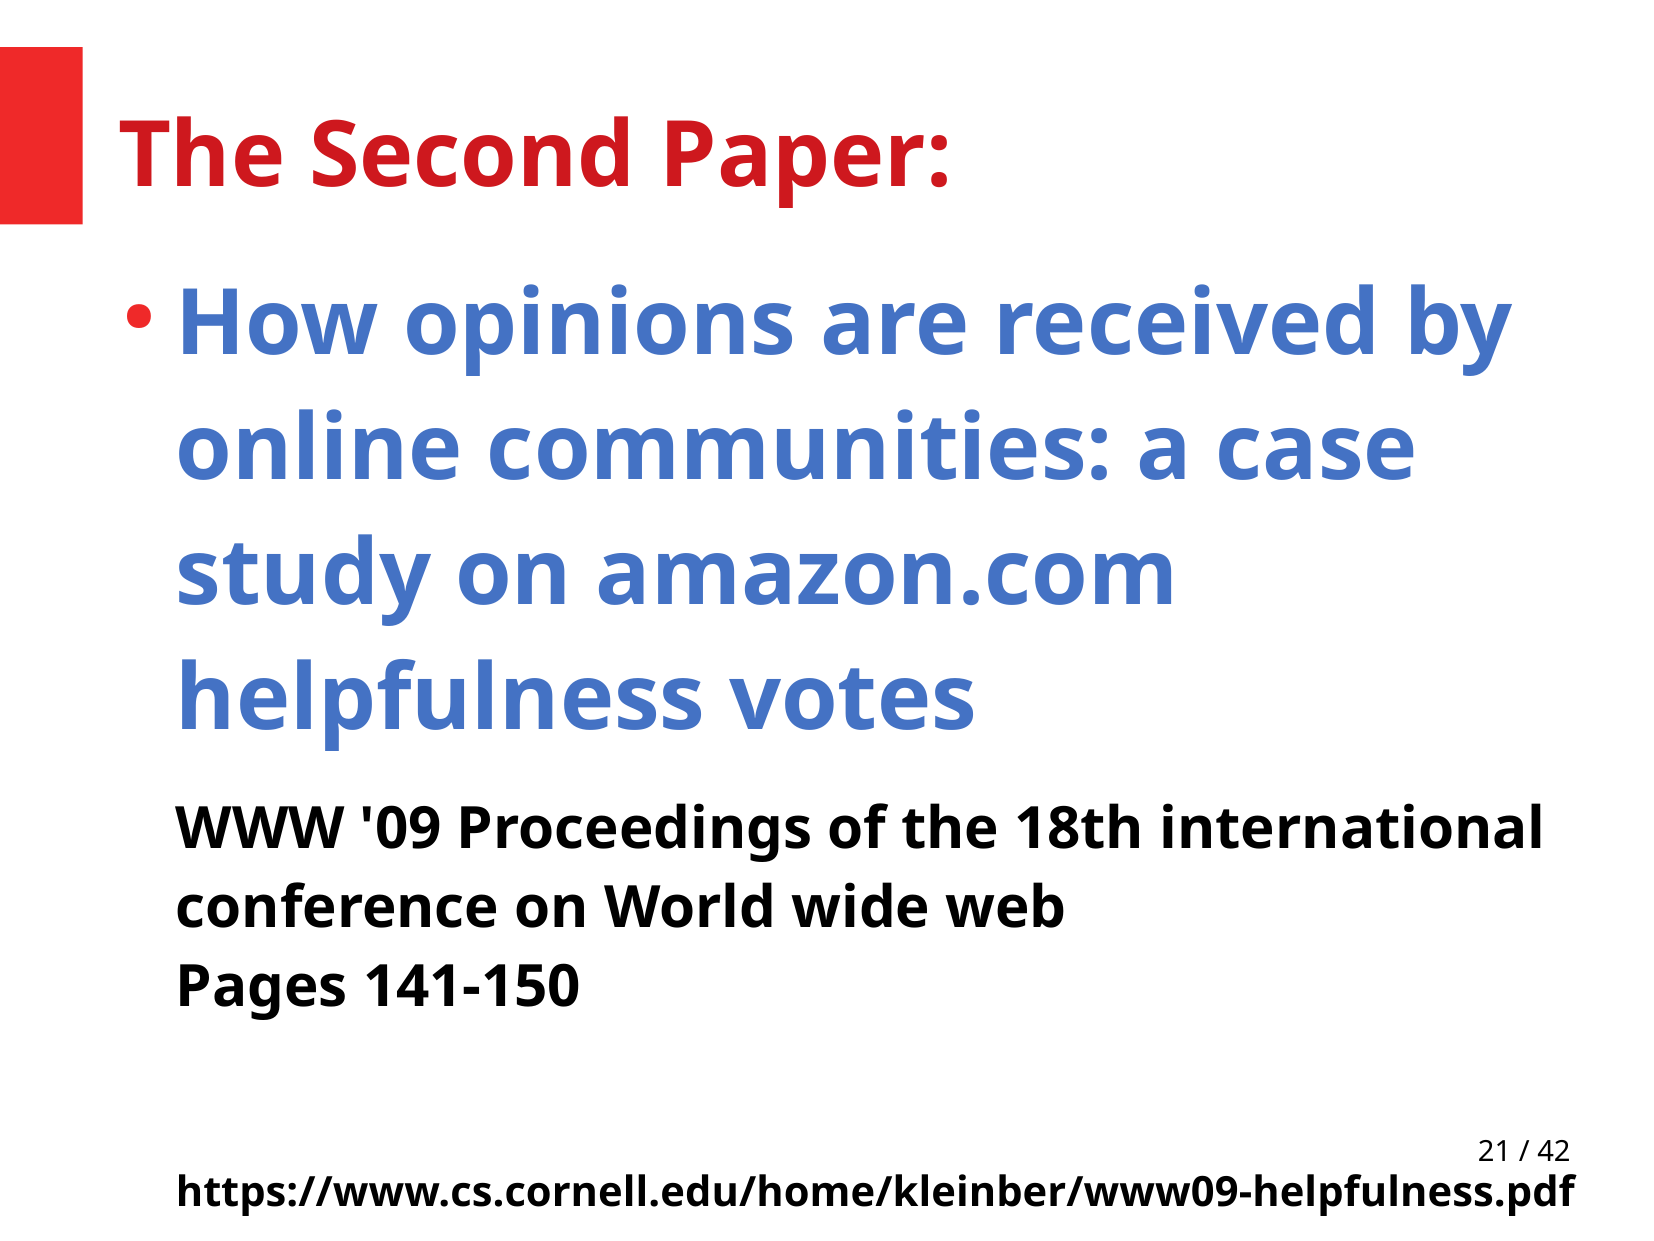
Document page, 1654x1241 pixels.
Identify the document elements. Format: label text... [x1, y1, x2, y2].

list How opinions are received by online communities: a case study on amazon.com helpfulness votes WWW '09 Proceedings of the 18th international conference on World wide web Pages 141-150 https://www.cs.cornell.edu/home/kleinber/www09-helpfulness.pdf [105, 256, 1606, 1186]
title The Second Paper: [118, 49, 1571, 256]
